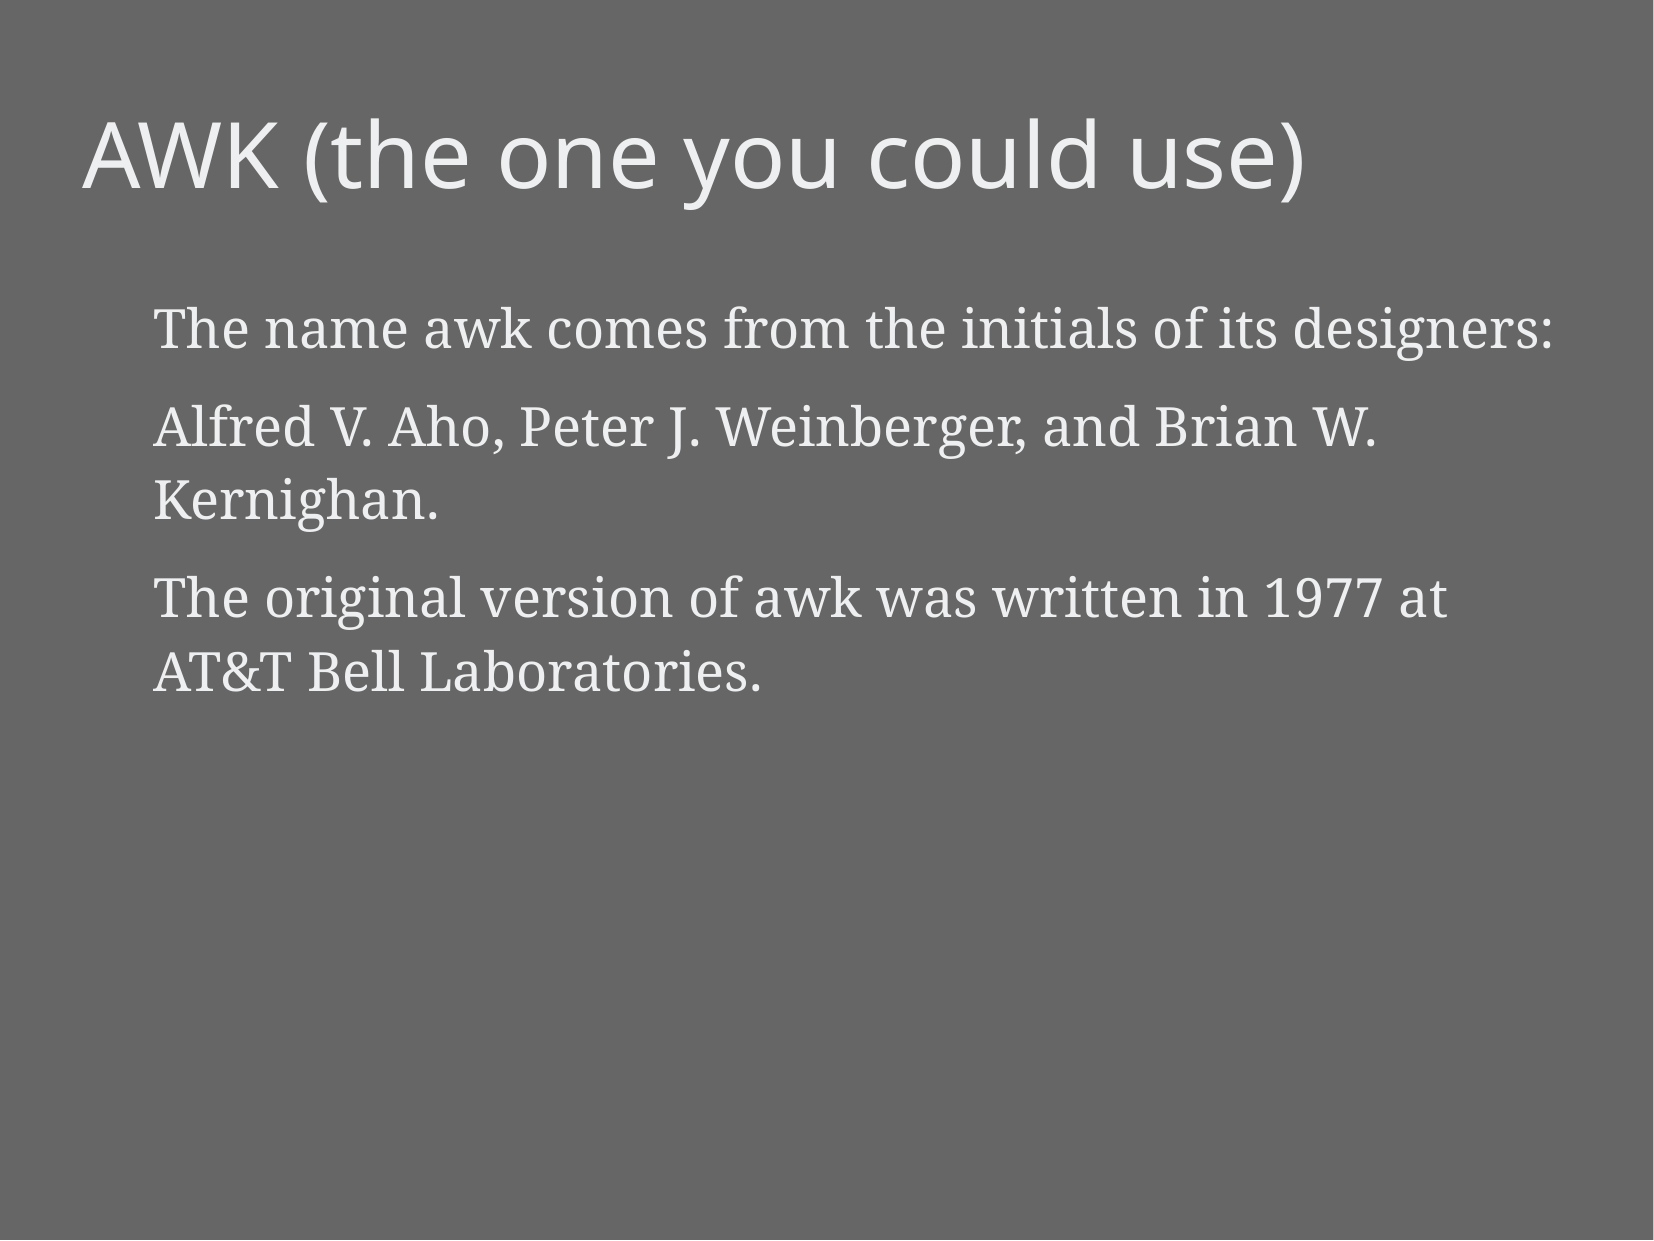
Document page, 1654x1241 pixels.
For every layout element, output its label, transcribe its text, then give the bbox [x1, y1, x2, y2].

title AWK (the one you could use) [82, 56, 1571, 250]
list The name awk comes from the initials of its designers: Alfred V. Aho, Peter J. Weinberger, and Brian W. Kernighan. The original version of awk was written in 1977 at AT&T Bell Laboratories. [82, 290, 1571, 1094]
